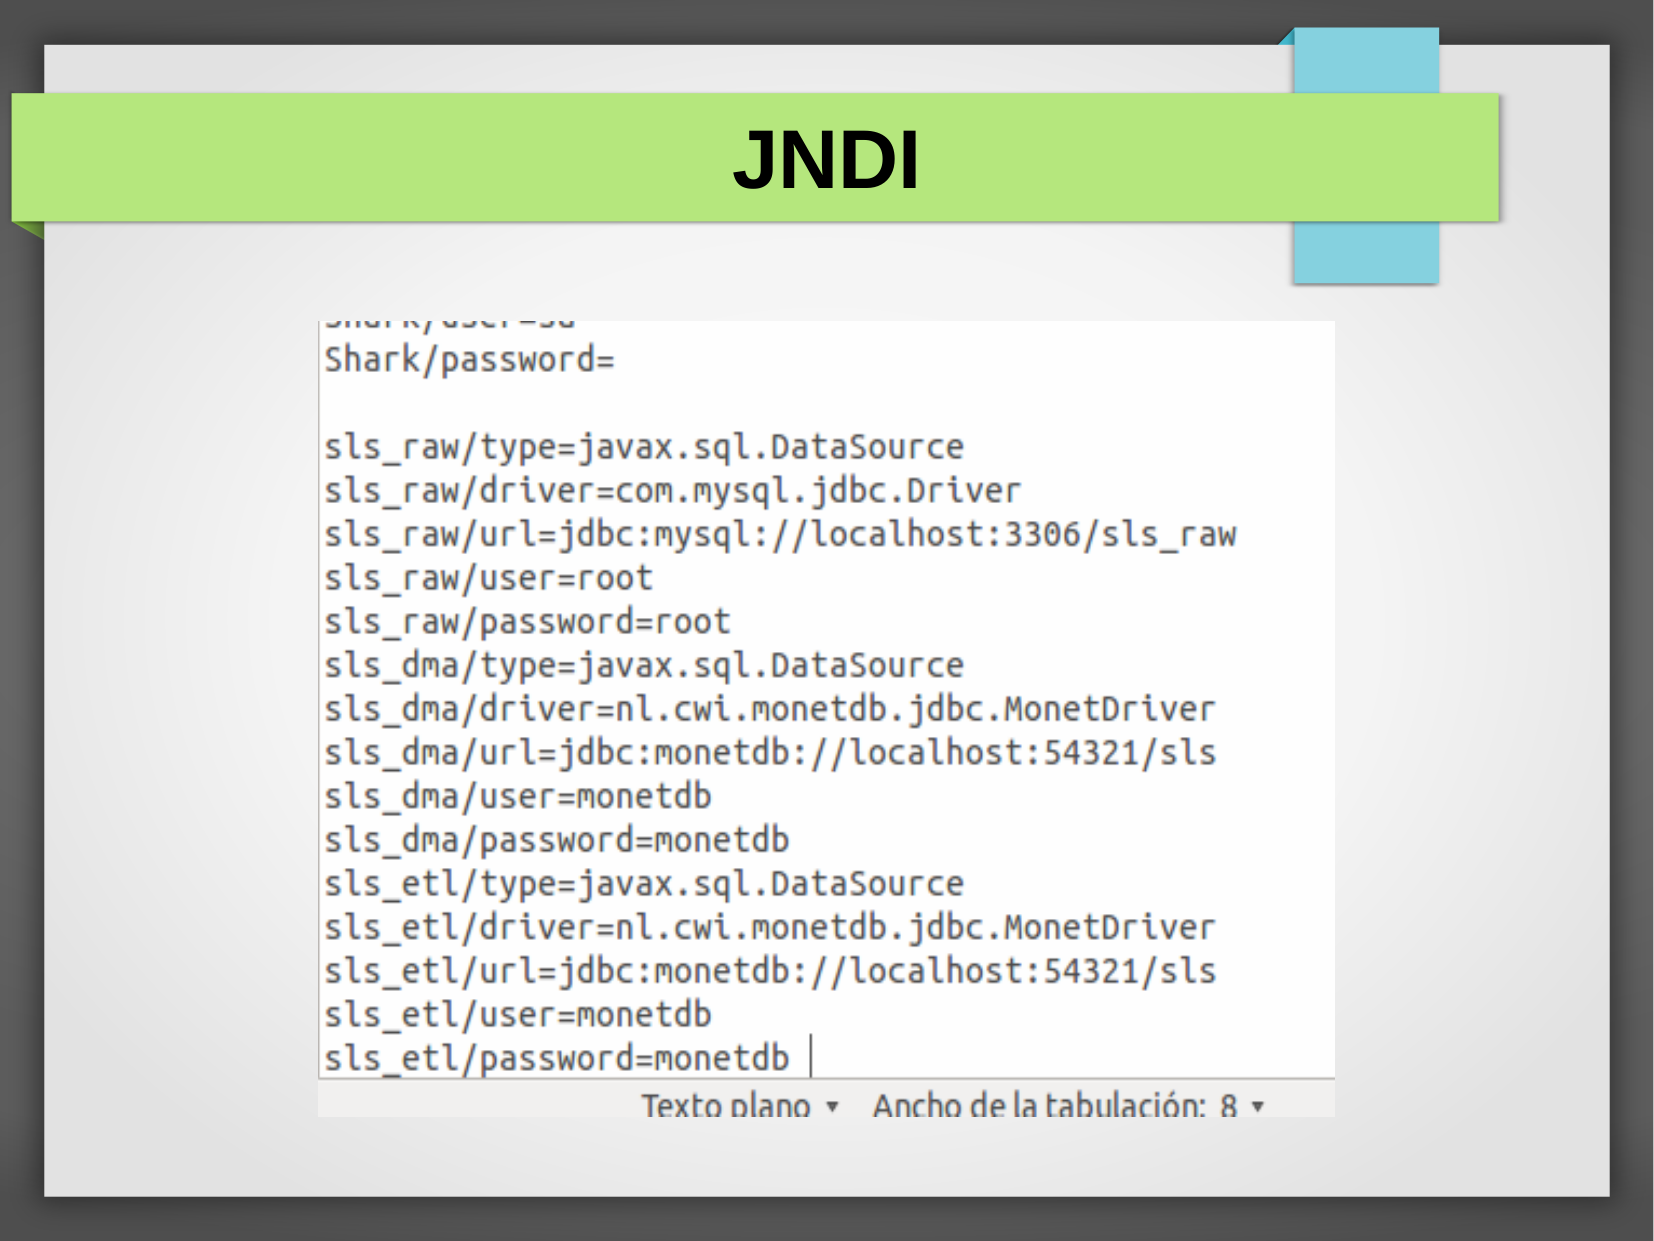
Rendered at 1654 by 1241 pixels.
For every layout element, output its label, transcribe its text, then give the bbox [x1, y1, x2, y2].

picture [0, 0, 1654, 1241]
title JNDI [70, 106, 1583, 213]
